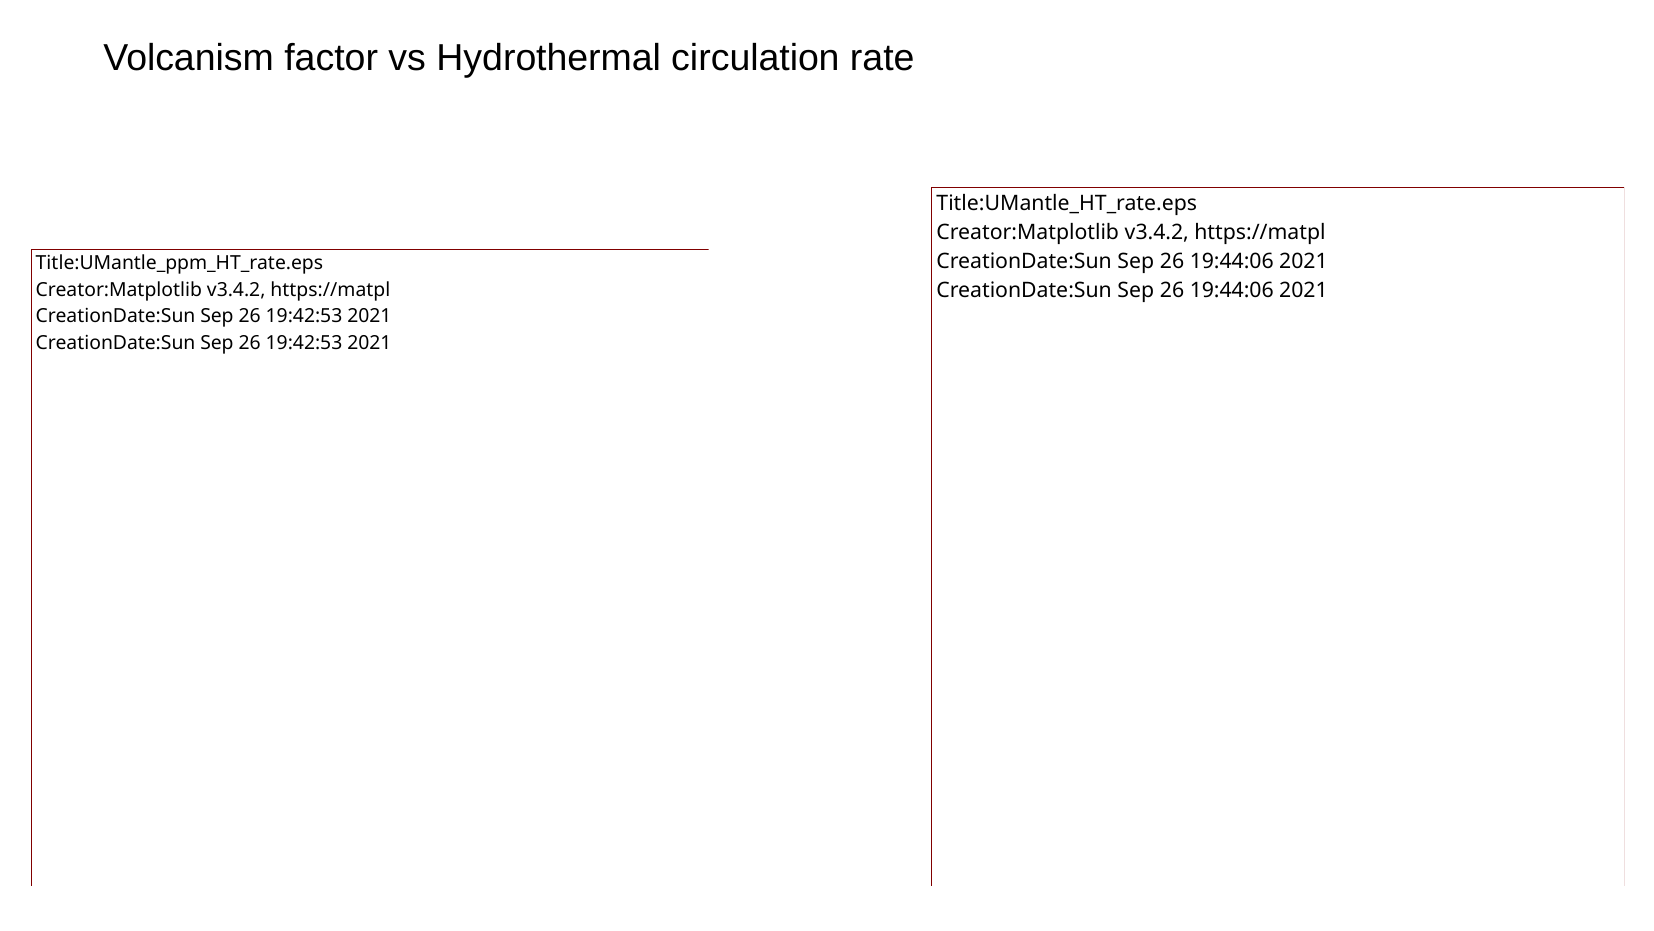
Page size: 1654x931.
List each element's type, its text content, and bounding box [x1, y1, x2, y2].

picture [29, 247, 709, 886]
text_box Volcanism factor vs Hydrothermal circulation rate [88, 29, 1270, 87]
picture [929, 186, 1625, 886]
